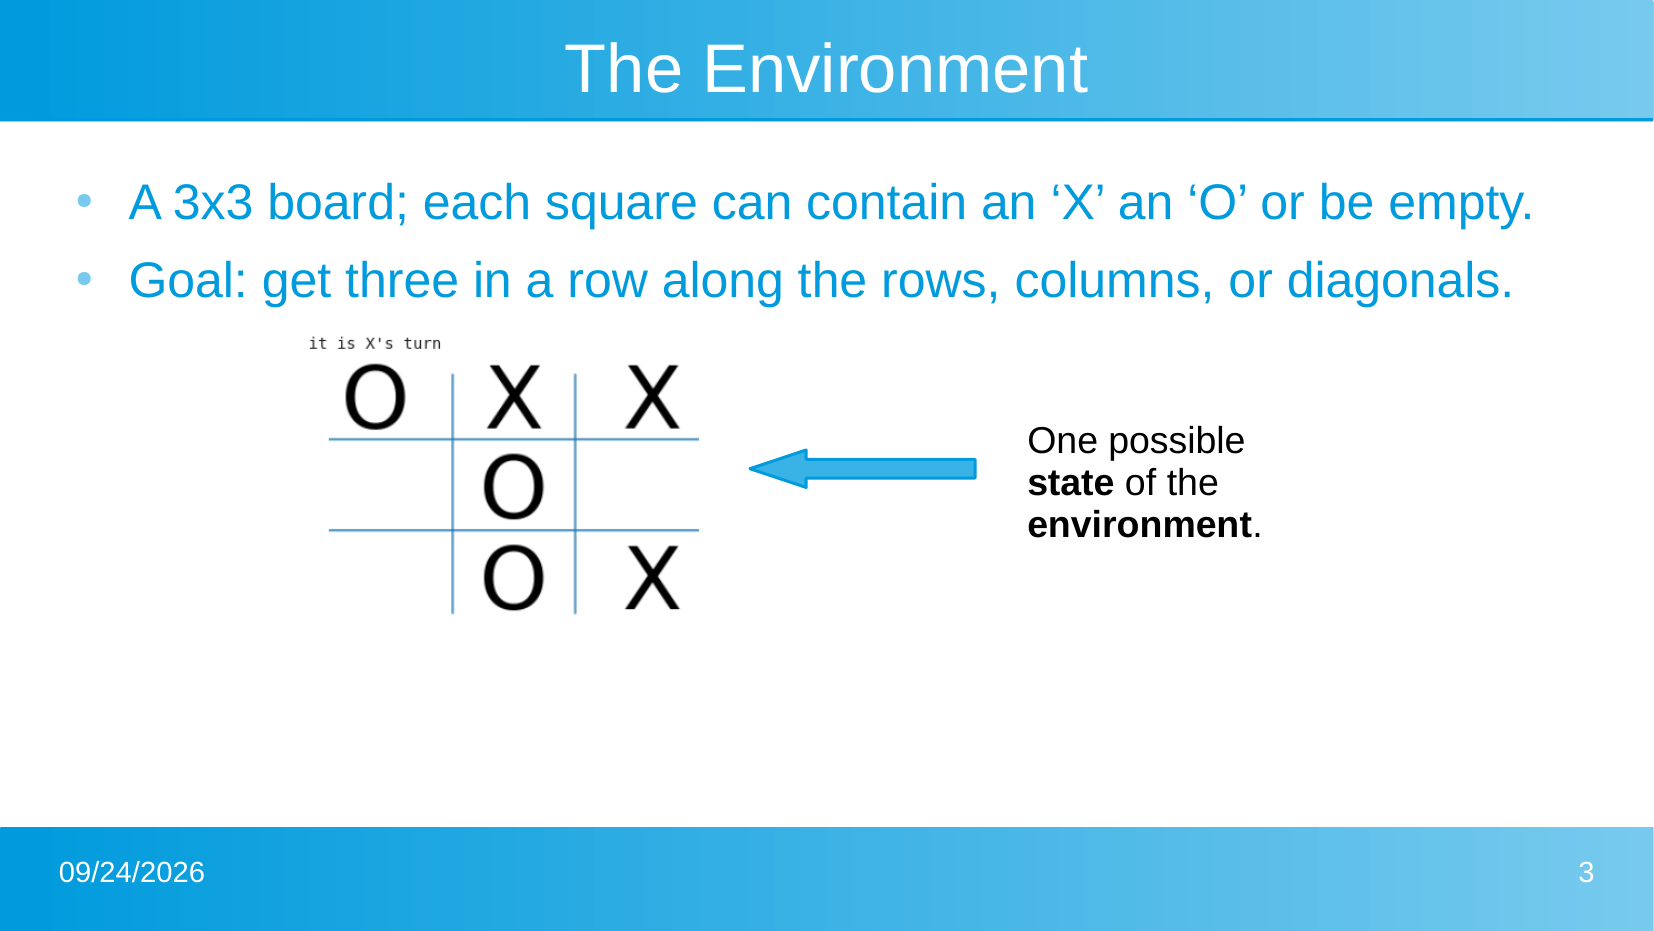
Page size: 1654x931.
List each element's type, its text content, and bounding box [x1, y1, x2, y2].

text_box [750, 449, 976, 488]
title The Environment [59, 29, 1595, 108]
list A 3x3 board; each square can contain an ‘X’ an ‘O’ or be empty. Goal: get three in a row along the rows, columns, or diagonals. [57, 174, 1594, 765]
picture [300, 330, 738, 638]
text_box One possible state of the environment. [1012, 412, 1313, 554]
